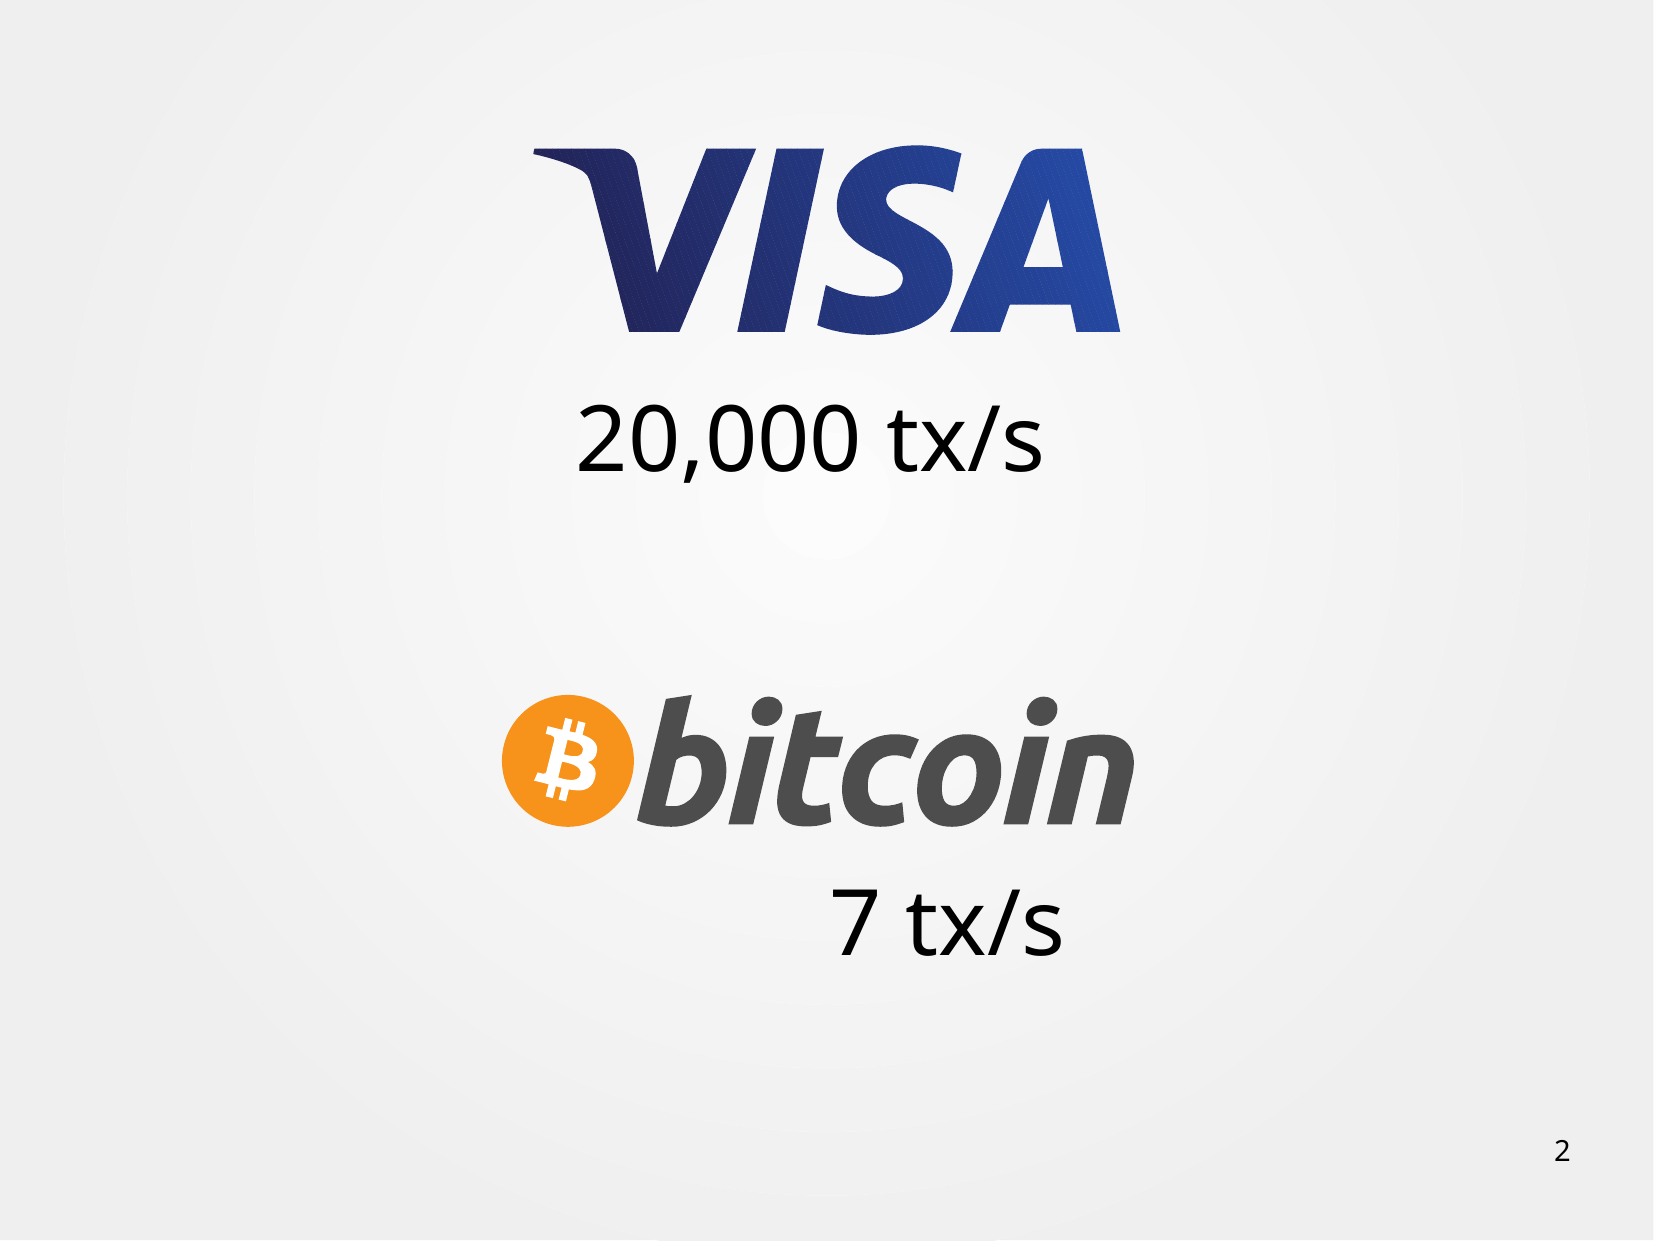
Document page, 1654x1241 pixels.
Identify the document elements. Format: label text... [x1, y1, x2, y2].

text_box 7 tx/s [814, 850, 1140, 999]
picture [501, 694, 1134, 827]
picture [531, 143, 1123, 337]
text_box 20,000 tx/s [561, 366, 1182, 514]
